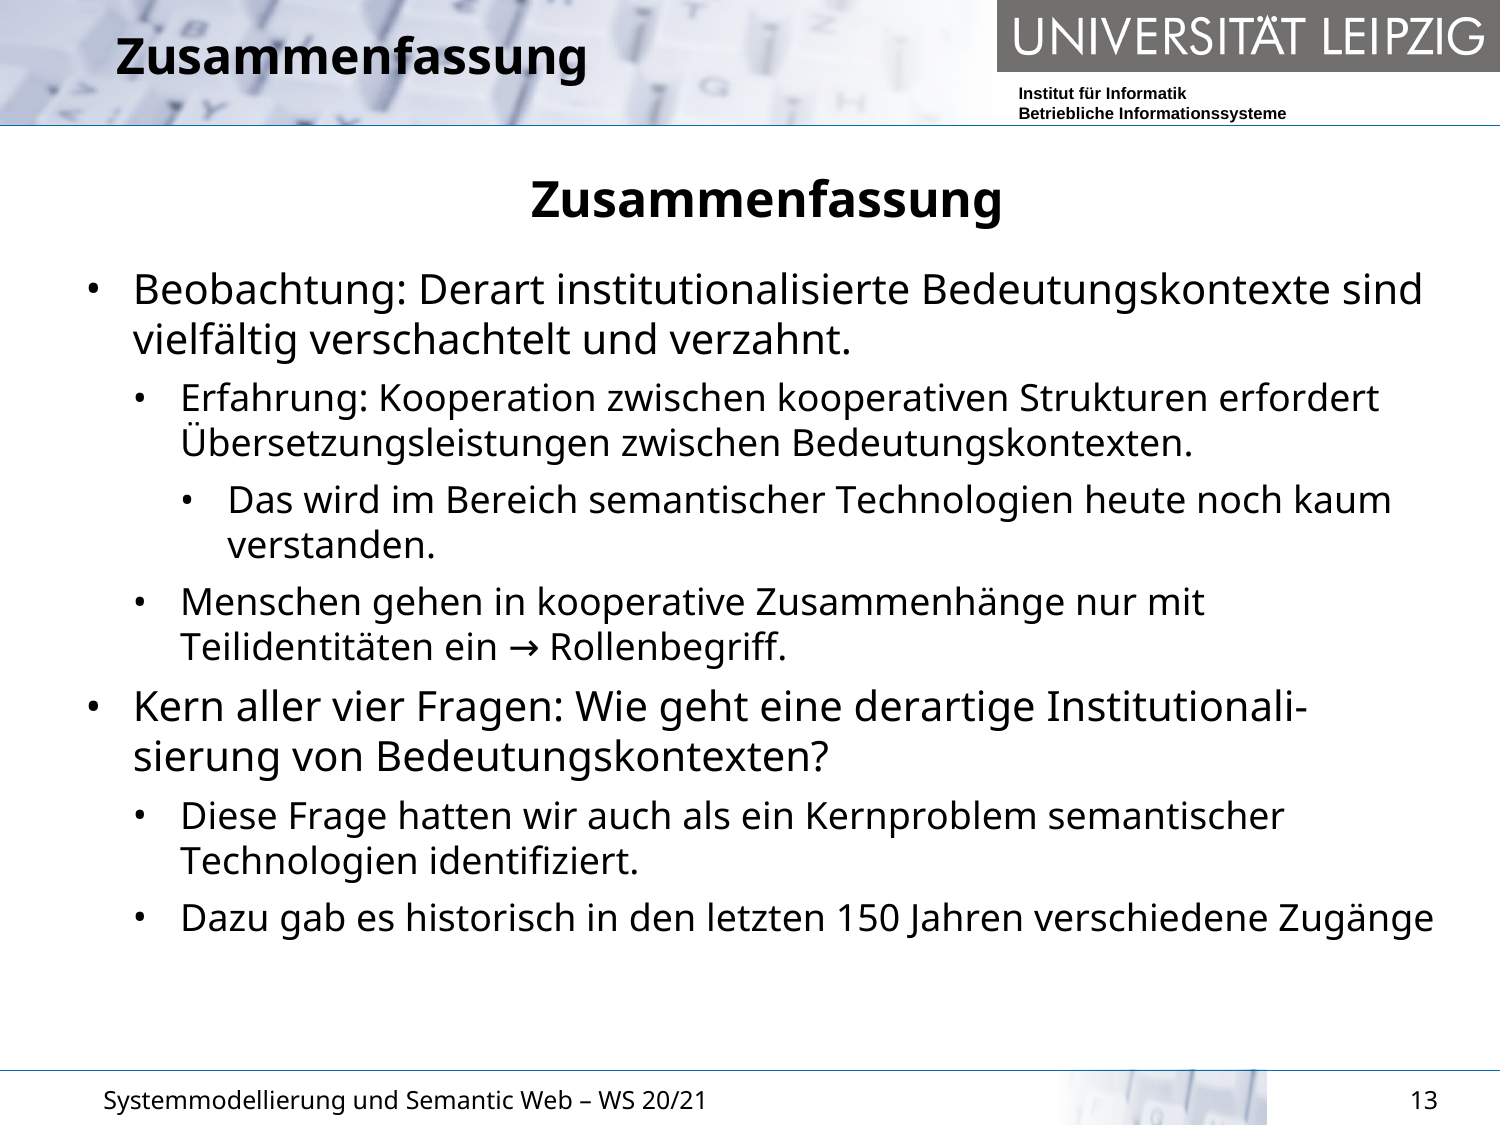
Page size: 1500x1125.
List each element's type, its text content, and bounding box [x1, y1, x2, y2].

text_box Zusammenfassung [101, 16, 605, 93]
picture [0, 0, 1500, 125]
picture [1057, 1071, 1267, 1125]
text_box Zusammenfassung Beobachtung: Derart institutionalisierte Bedeutungskontexte sind vielfältig verschachtelt und verzahnt. Erfahrung: Kooperation zwischen kooperativen Strukturen erfordert Übersetzungsleistungen zwischen Bedeutungskontexten. Das wird im Bereich semantischer Technologien heute noch kaum verstanden. Menschen gehen in kooperative Zusammenhänge nur mit Teilidentitäten ein → Rollenbegriff. Kern aller vier Fragen: Wie geht eine derartige Institutionali-sierung von Bedeutungskontexten? Diese Frage hatten wir auch als ein Kernproblem semantischer Technologien identifiziert. Dazu gab es historisch in den letzten 150 Jahren verschiedene Zugänge [70, 159, 1465, 947]
